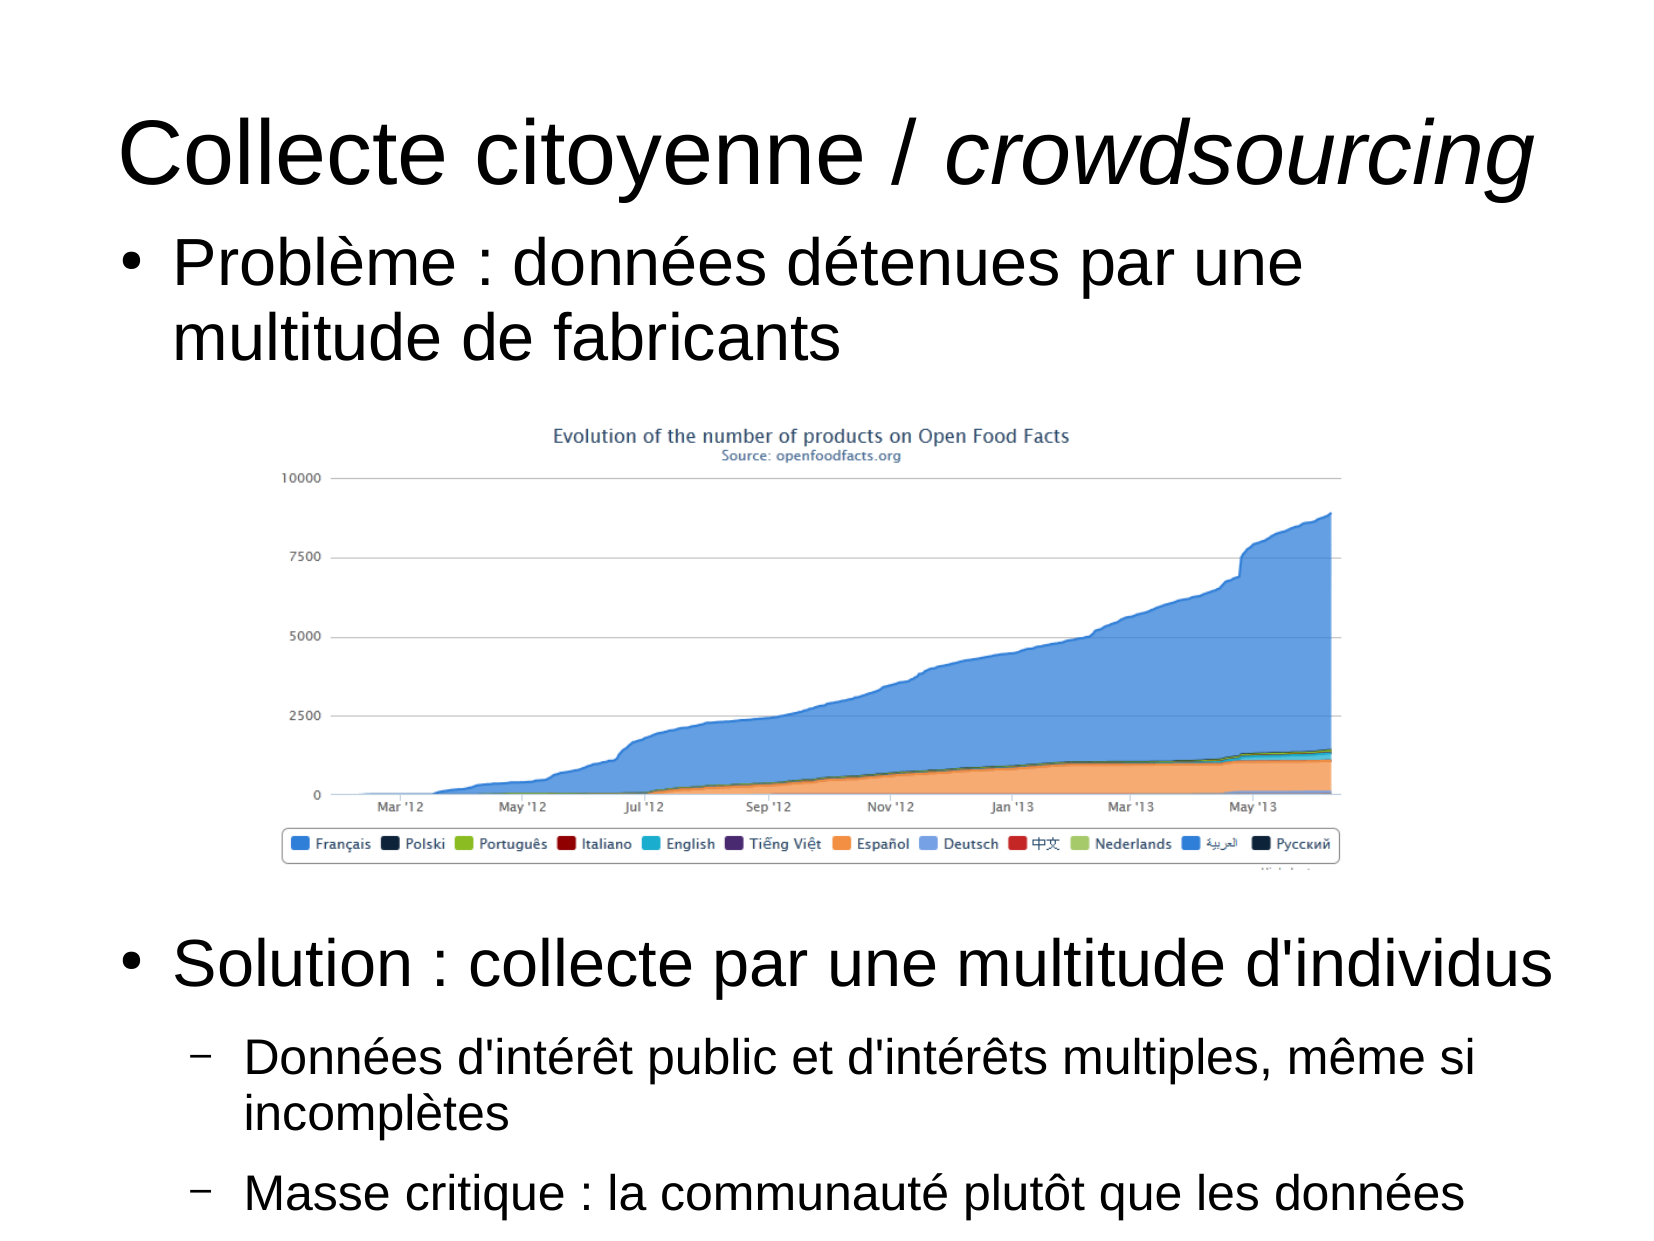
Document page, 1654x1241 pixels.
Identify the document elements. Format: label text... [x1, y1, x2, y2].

list Problème : données détenues par une multitude de fabricants Solution : collecte par une multitude d'individus Données d'intérêt public et d'intérêts multiples, même si incomplètes Masse critique : la communauté plutôt que les données [101, 225, 1591, 1221]
title Collecte citoyenne / crowdsourcing [82, 49, 1571, 257]
